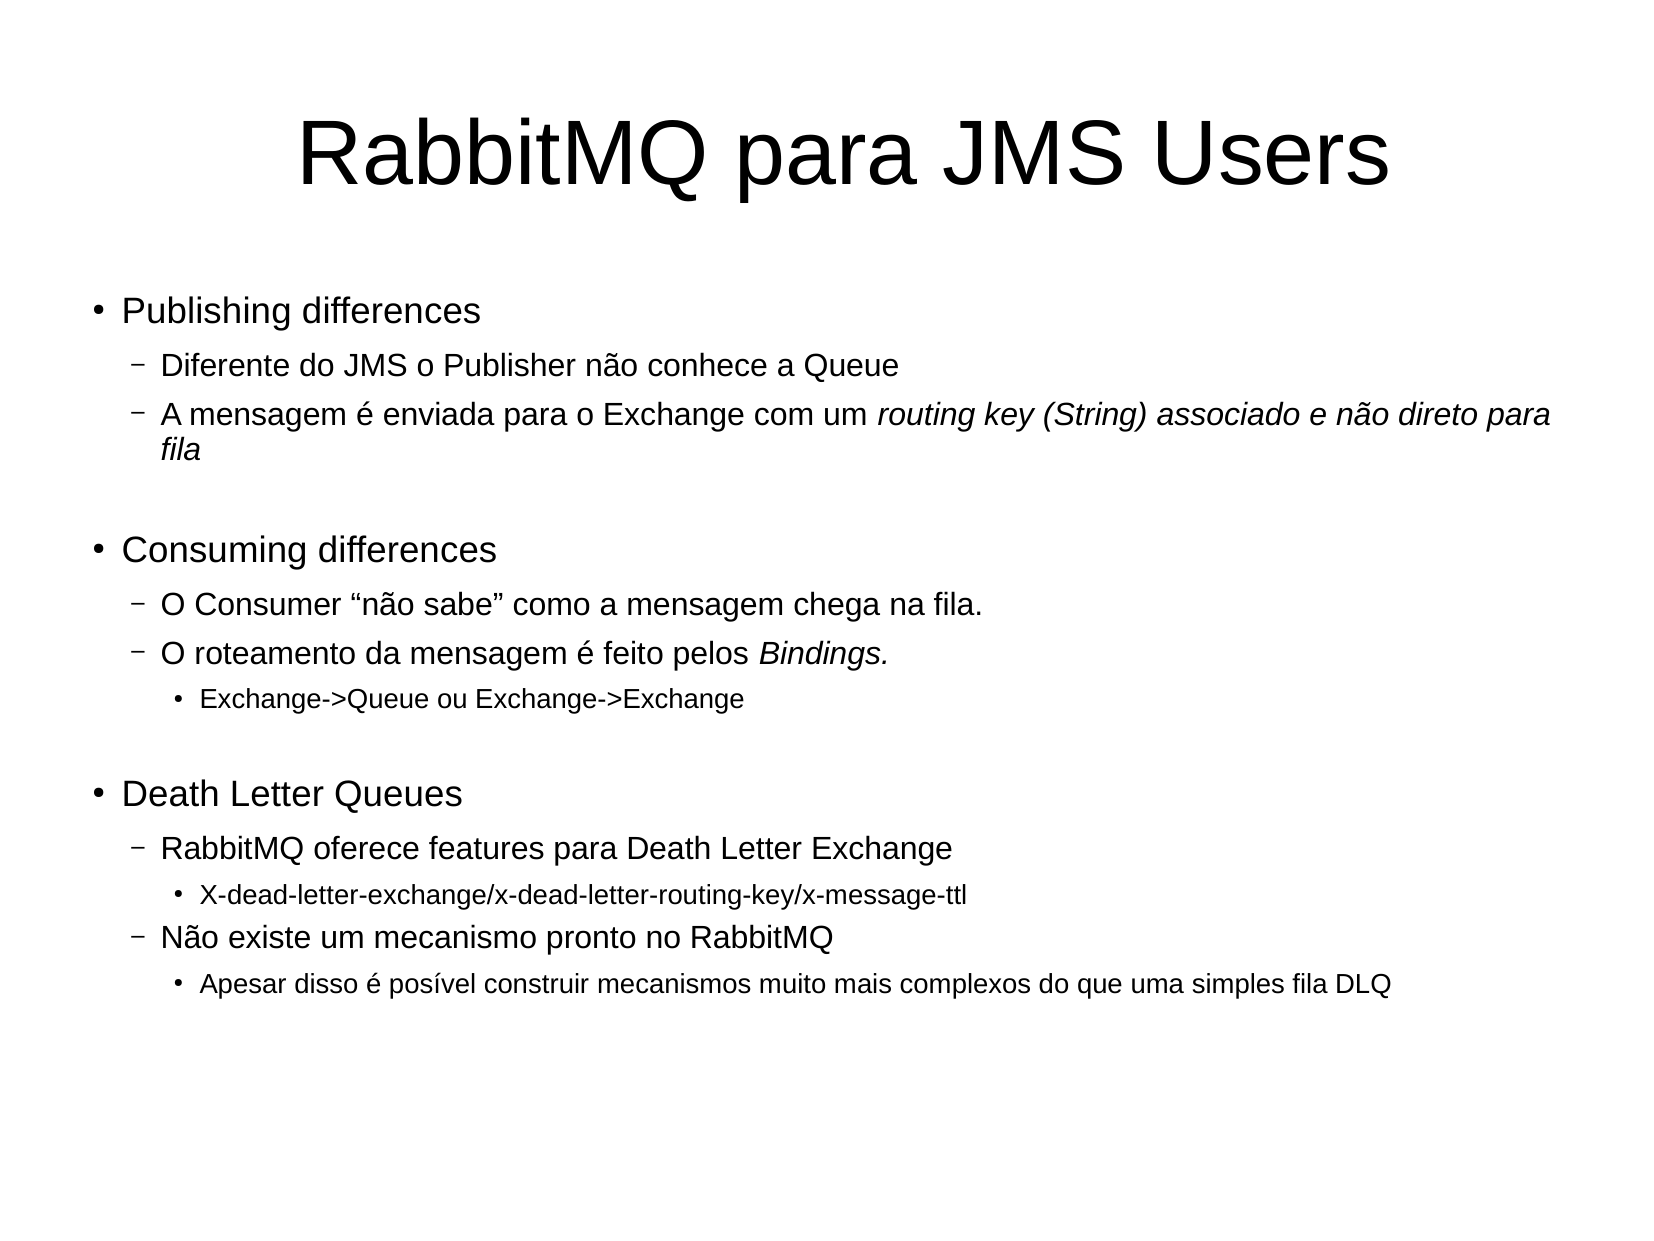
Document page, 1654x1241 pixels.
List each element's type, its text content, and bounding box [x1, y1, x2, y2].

list Publishing differences Diferente do JMS o Publisher não conhece a Queue A mensagem é enviada para o Exchange com um routing key (String) associado e não direto para fila Consuming differences O Consumer “não sabe” como a mensagem chega na fila. O roteamento da mensagem é feito pelos Bindings. Exchange->Queue ou Exchange->Exchange Death Letter Queues RabbitMQ oferece features para Death Letter Exchange X-dead-letter-exchange/x-dead-letter-routing-key/x-message-ttl Não existe um mecanismo pronto no RabbitMQ Apesar disso é posível construir mecanismos muito mais complexos do que uma simples fila DLQ [82, 290, 1571, 1010]
title RabbitMQ para JMS Users [82, 49, 1571, 257]
